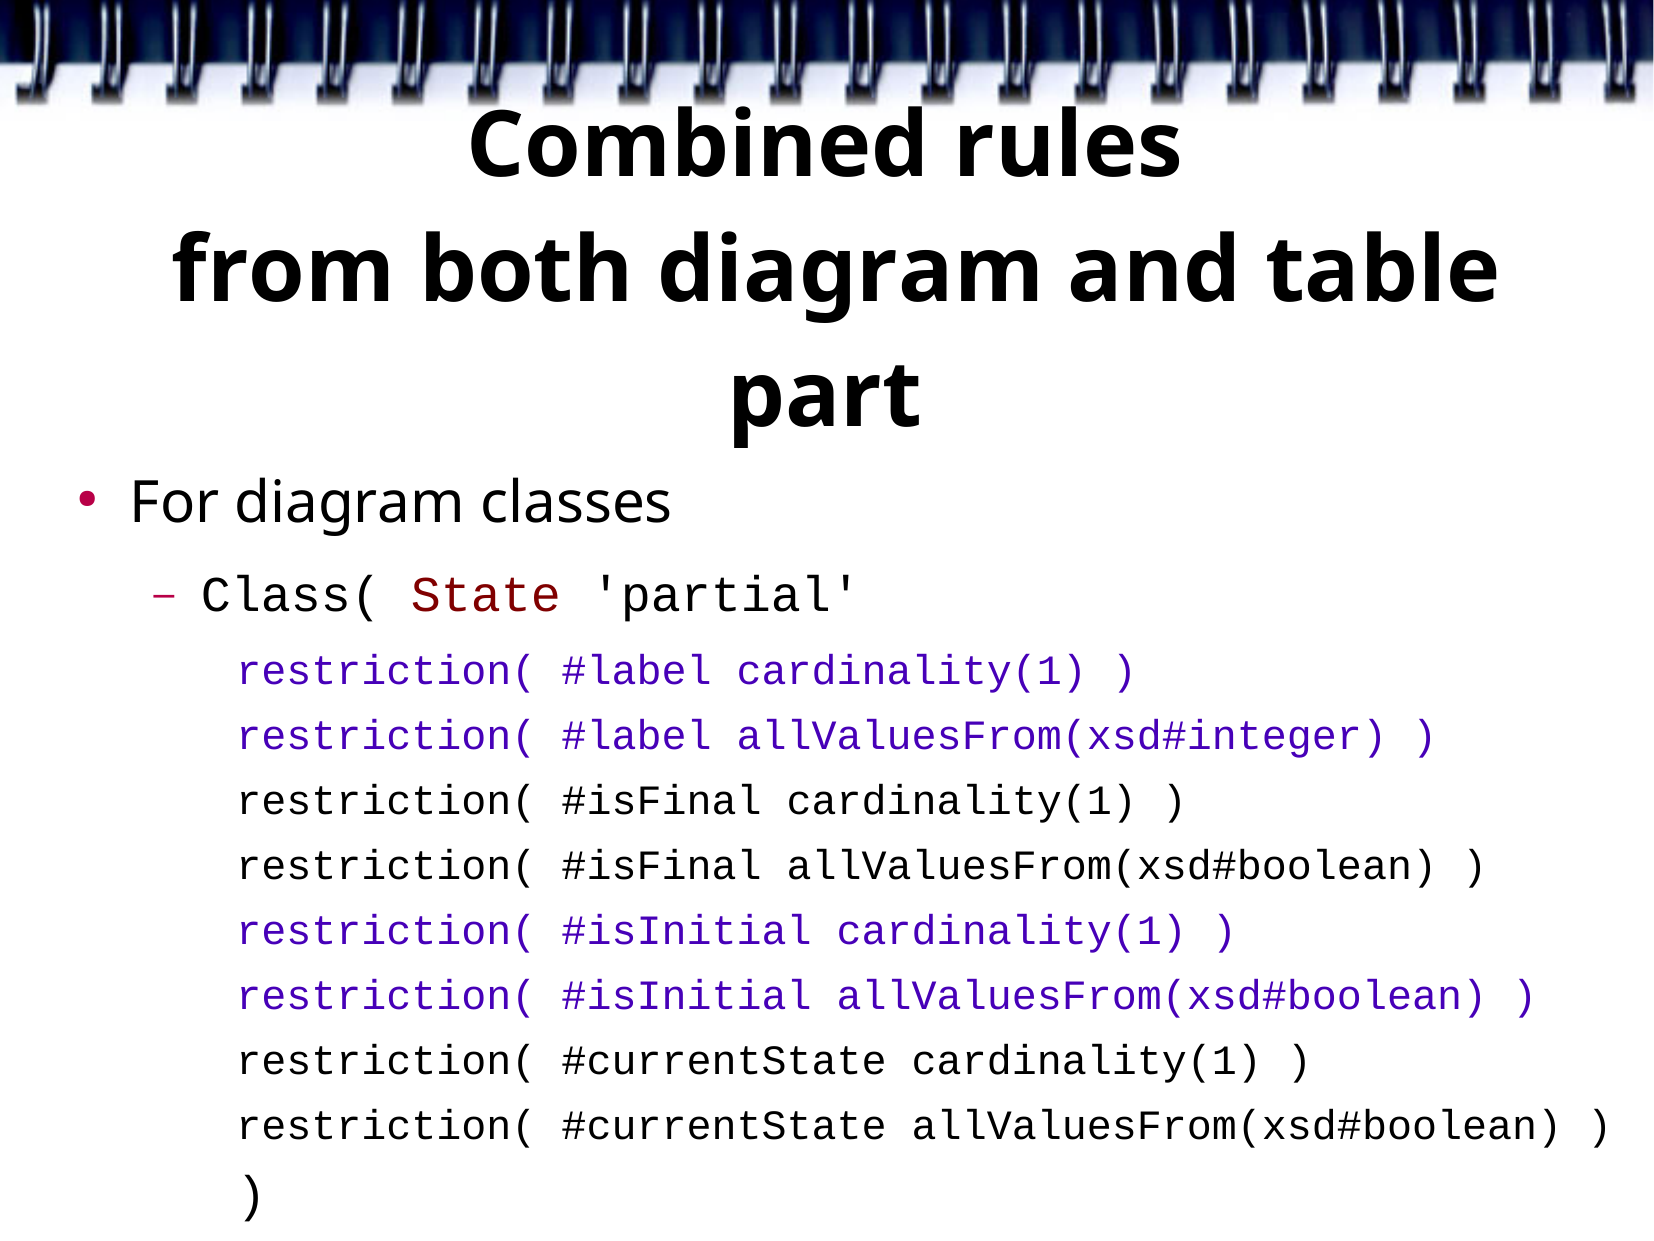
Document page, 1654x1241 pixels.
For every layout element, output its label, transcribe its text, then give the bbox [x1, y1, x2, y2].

picture [0, 0, 1654, 121]
list For diagram classes Class( State 'partial' restriction( #label cardinality(1) ) restriction( #label allValuesFrom(xsd#integer) ) restriction( #isFinal cardinality(1) ) restriction( #isFinal allValuesFrom(xsd#boolean) ) restriction( #isInitial cardinality(1) ) restriction( #isInitial allValuesFrom(xsd#boolean) ) restriction( #currentState cardinality(1) ) restriction( #currentState allValuesFrom(xsd#boolean) ) ) [59, 460, 1625, 1190]
title Combined rules from both diagram and table part [139, 151, 1535, 381]
